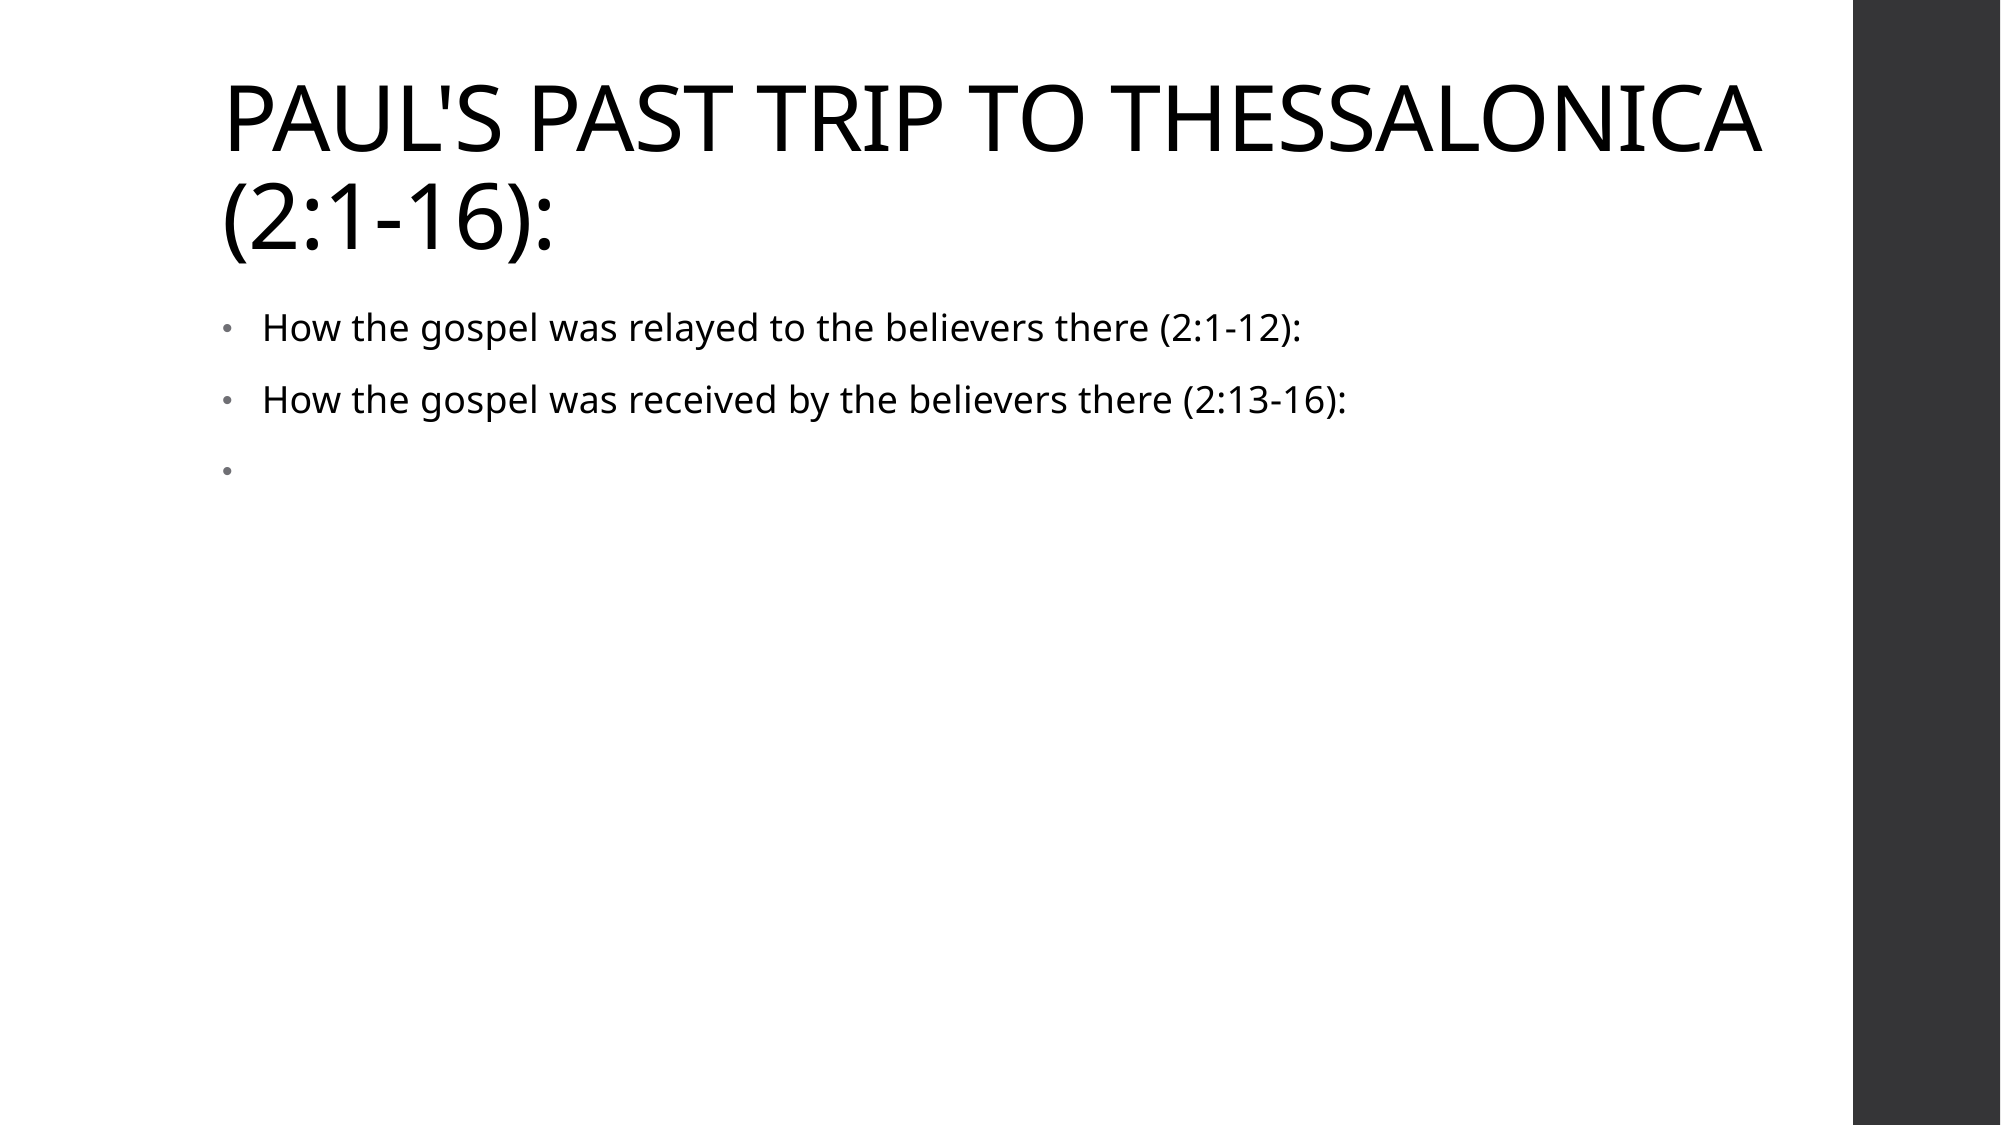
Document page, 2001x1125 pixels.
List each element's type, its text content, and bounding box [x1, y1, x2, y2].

title PAUL'S PAST TRIP TO THESSALONICA (2:1-16): [206, 60, 1797, 278]
list How the gospel was relayed to the believers there (2:1-12): How the gospel was received by the believers there (2:13-16): [206, 299, 1617, 1014]
